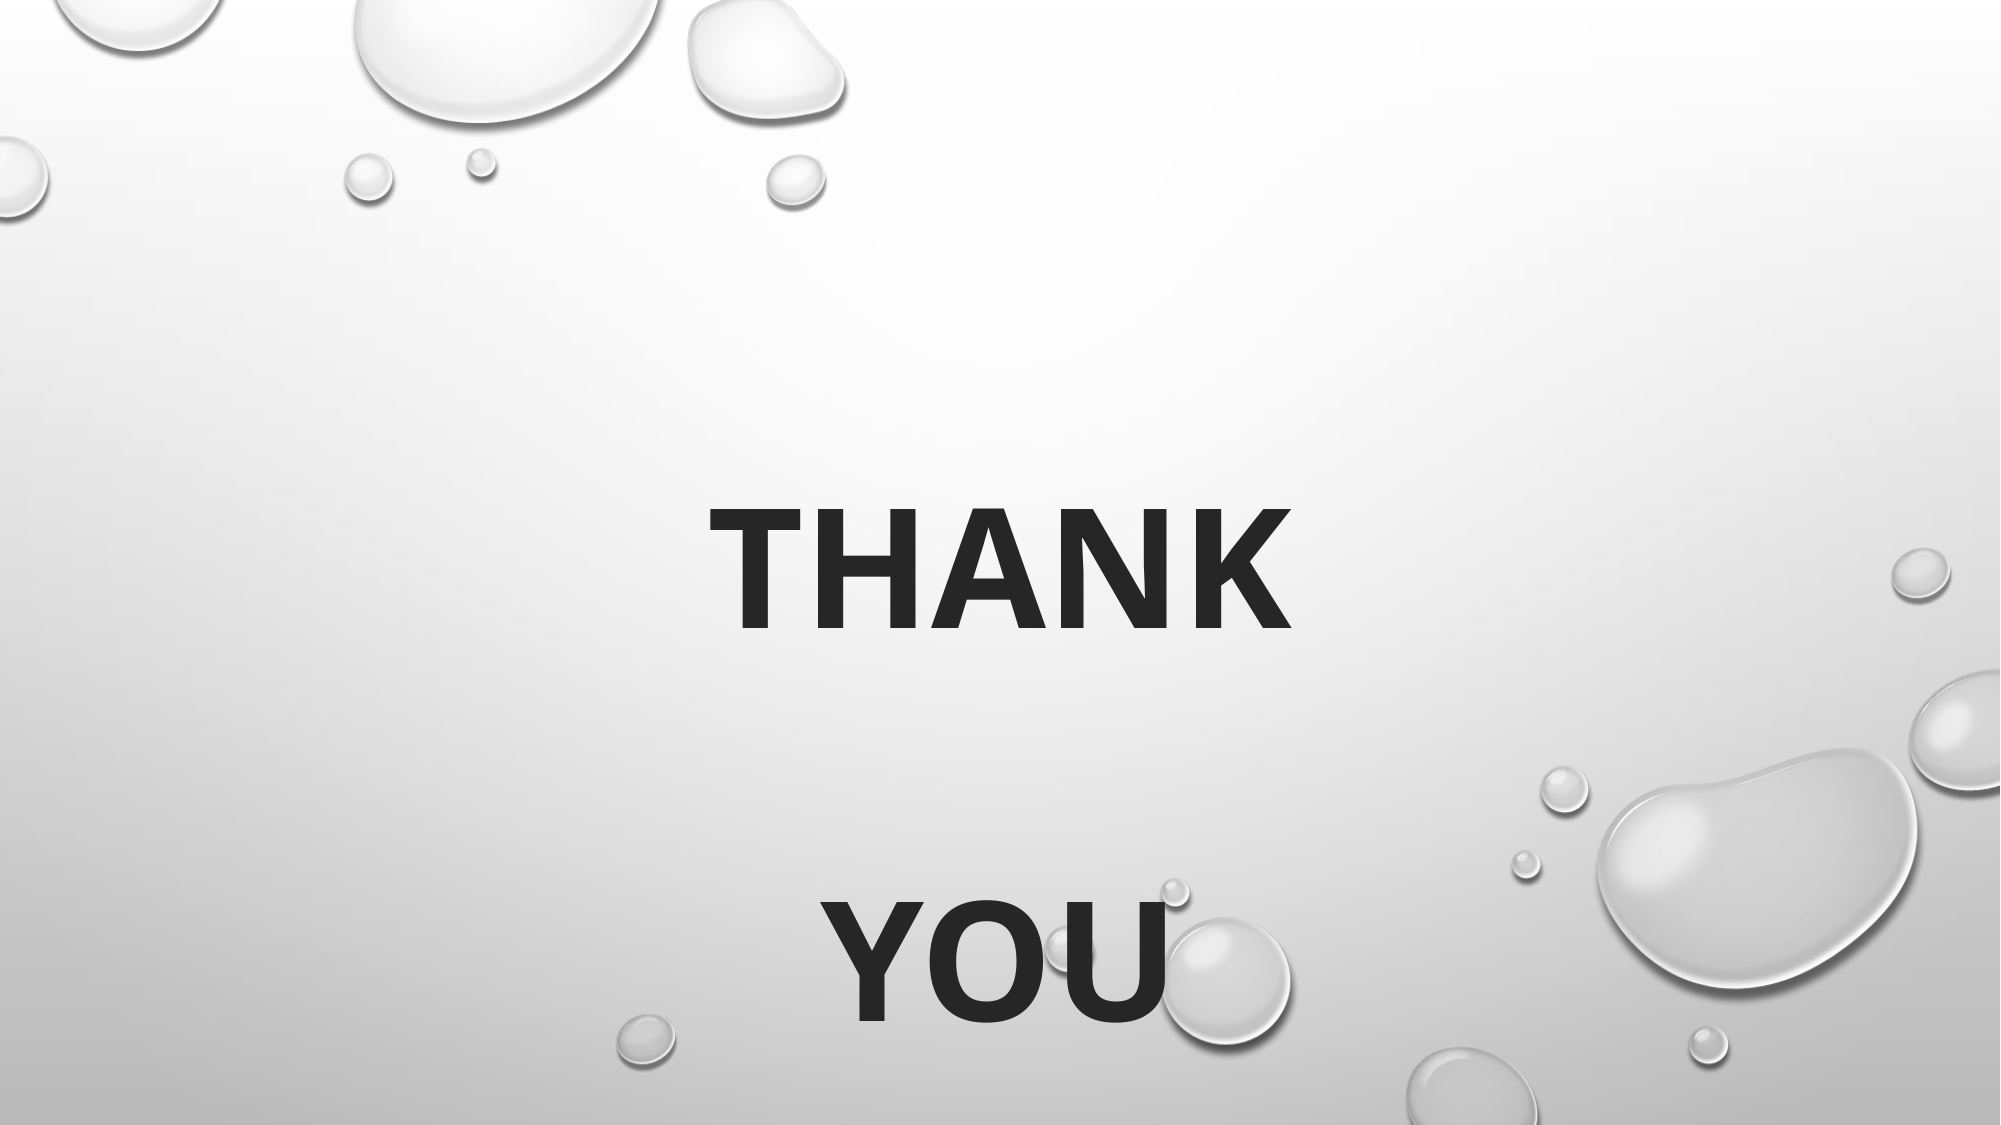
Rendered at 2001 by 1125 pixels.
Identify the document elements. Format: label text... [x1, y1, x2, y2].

picture [0, 0, 2000, 1125]
text_box THANK YOU [432, 261, 1568, 1062]
